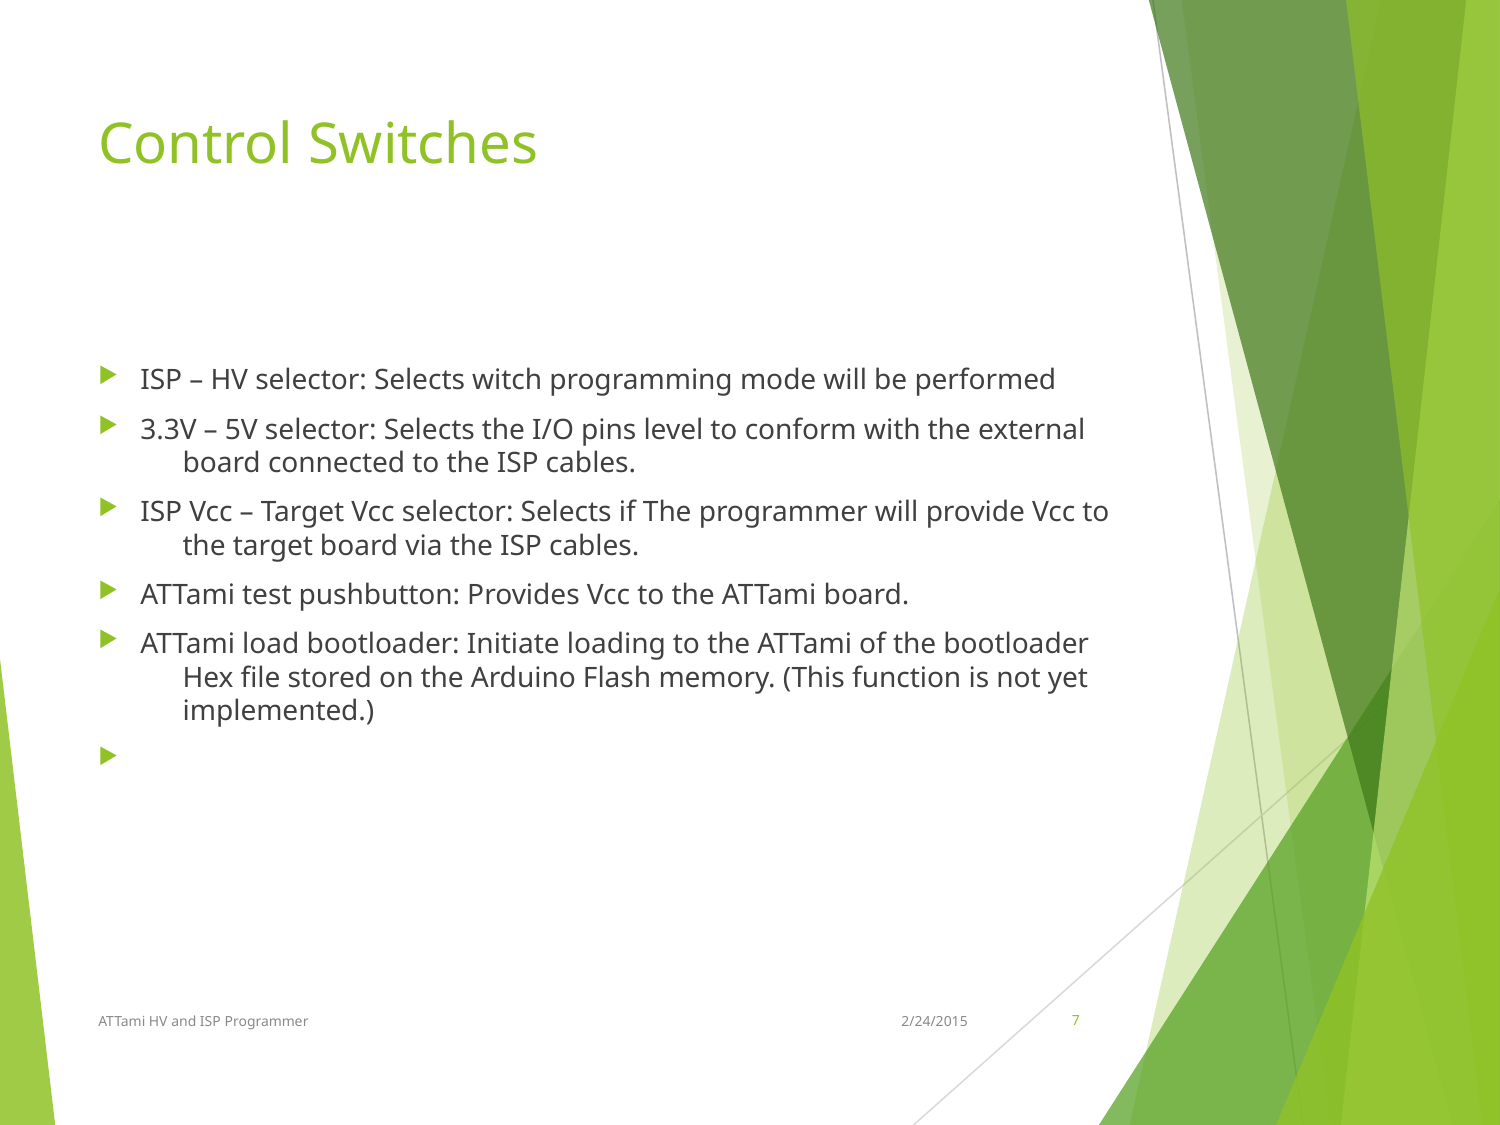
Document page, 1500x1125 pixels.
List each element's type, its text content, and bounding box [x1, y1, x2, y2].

title Control Switches [83, 99, 1142, 317]
text_box [1056, 991, 1142, 1051]
text_box ATTami HV and ISP Programmer [83, 991, 859, 1051]
list ISP – HV selector: Selects witch programming mode will be performed 3.3V – 5V selector: Selects the I/O pins level to conform with the external board connected to the ISP cables. ISP Vcc – Target Vcc selector: Selects if The programmer will provide Vcc to the target board via the ISP cables. ATTami test pushbutton: Provides Vcc to the ATTami board. ATTami load bootloader: Initiate loading to the ATTami of the bootloader Hex file stored on the Arduino Flash memory. (This function is not yet implemented.) [83, 354, 1142, 992]
text_box 2/24/2015 [886, 991, 999, 1051]
